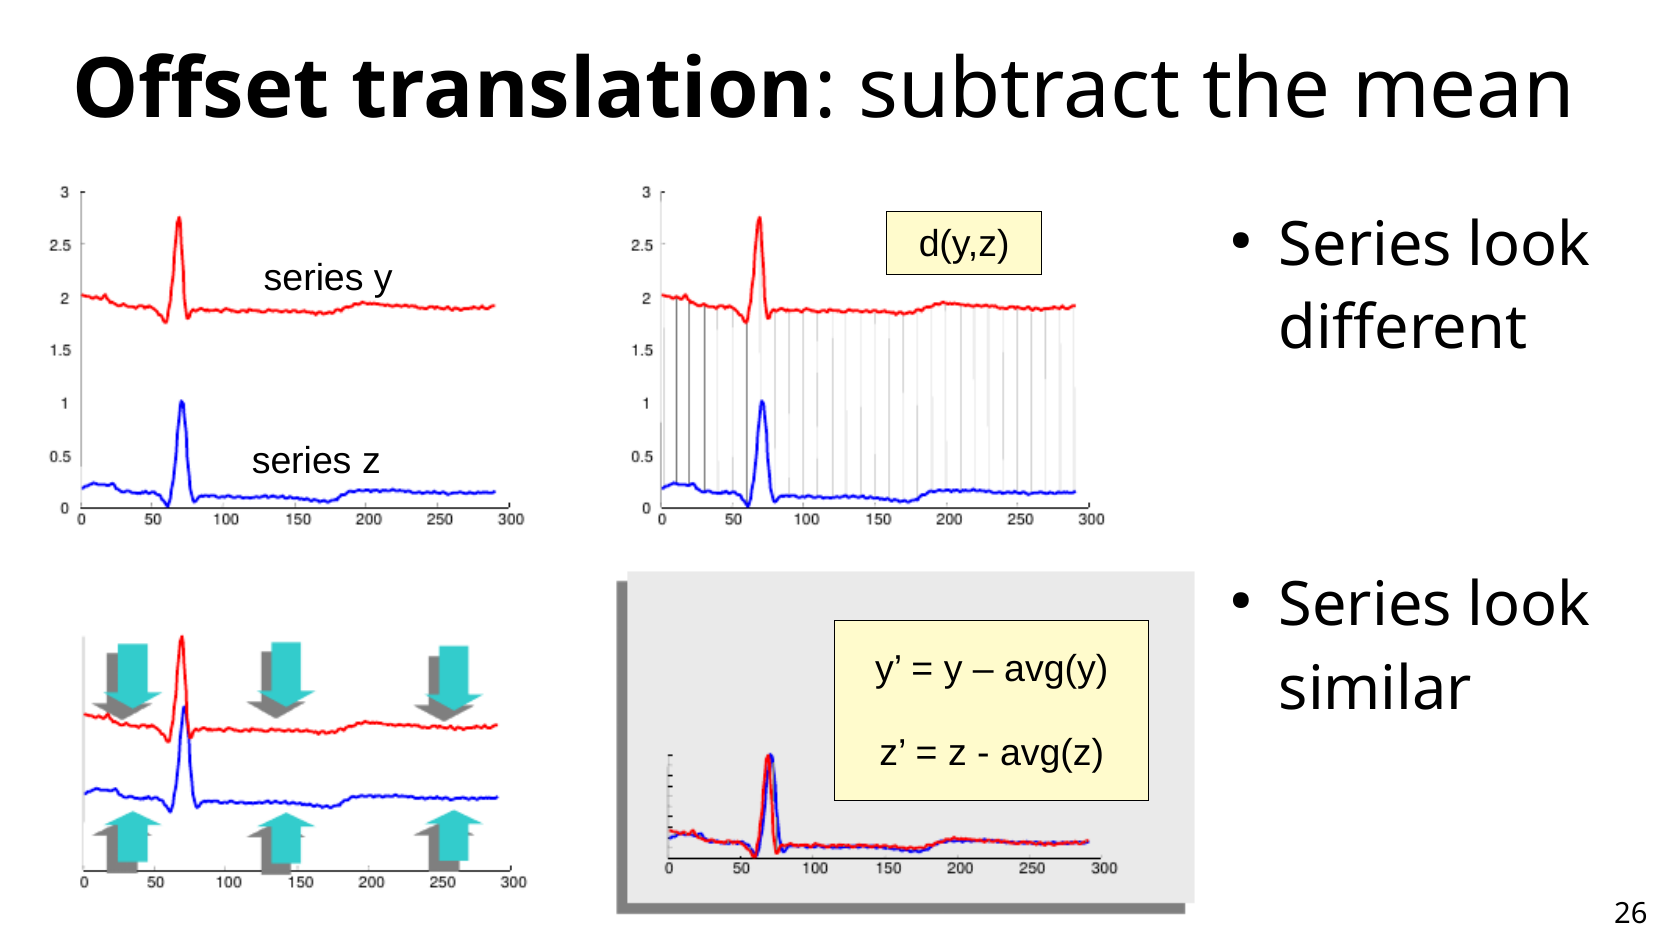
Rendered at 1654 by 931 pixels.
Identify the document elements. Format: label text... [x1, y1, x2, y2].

text_box y’ = y – avg(y) z’ = z - avg(z) [834, 620, 1149, 801]
text_box d(y,z) [886, 211, 1042, 275]
picture [15, 154, 1198, 919]
list Series look similar [1213, 560, 1626, 729]
text_box series y [248, 248, 408, 306]
text_box series z [237, 431, 396, 489]
title Offset translation: subtract the mean [0, 19, 1650, 151]
list Series look different [1213, 199, 1626, 368]
